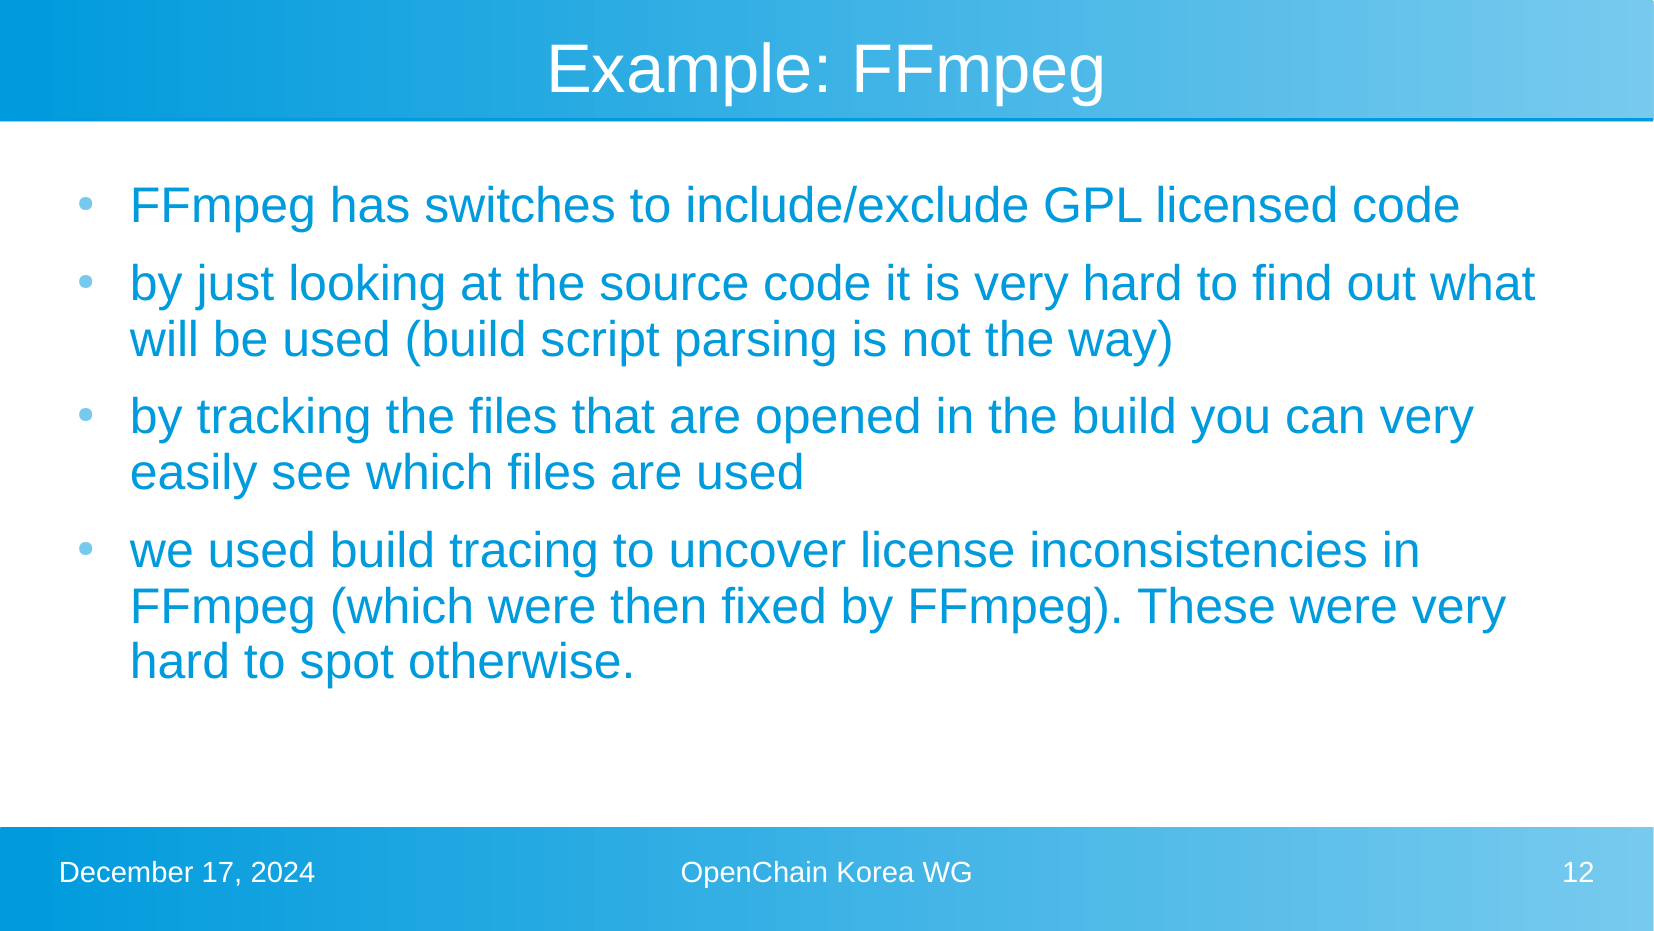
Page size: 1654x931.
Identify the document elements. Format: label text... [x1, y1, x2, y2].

list FFmpeg has switches to include/exclude GPL licensed code by just looking at the source code it is very hard to find out what will be used (build script parsing is not the way) by tracking the files that are opened in the build you can very easily see which files are used we used build tracing to uncover license inconsistencies in FFmpeg (which were then fixed by FFmpeg). These were very hard to spot otherwise. [59, 177, 1595, 768]
title Example: FFmpeg [59, 29, 1595, 108]
